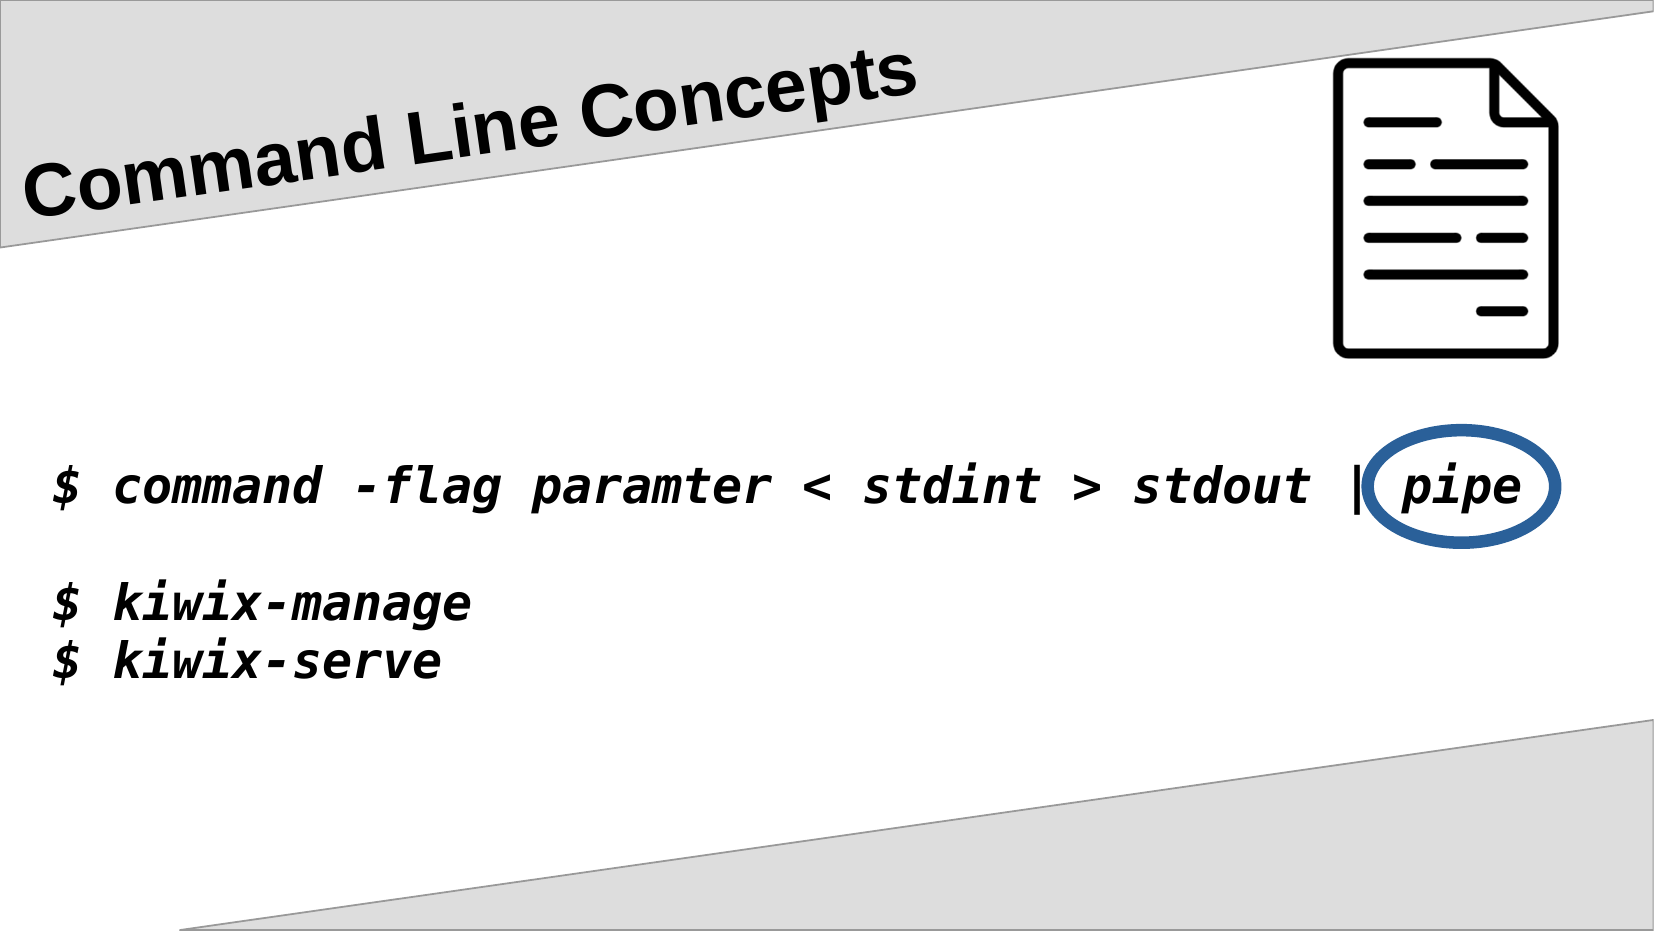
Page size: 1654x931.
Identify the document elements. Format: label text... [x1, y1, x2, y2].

title Command Line Concepts [11, 0, 1492, 272]
text_box $ command -flag paramter < stdint > stdout | pipe $ kiwix-manage $ kiwix-serve [1374, 450, 1548, 536]
text_box $ command -flag paramter < stdint > stdout | pipe $ kiwix-manage $ kiwix-serve [37, 450, 1654, 815]
picture [1275, 37, 1616, 379]
